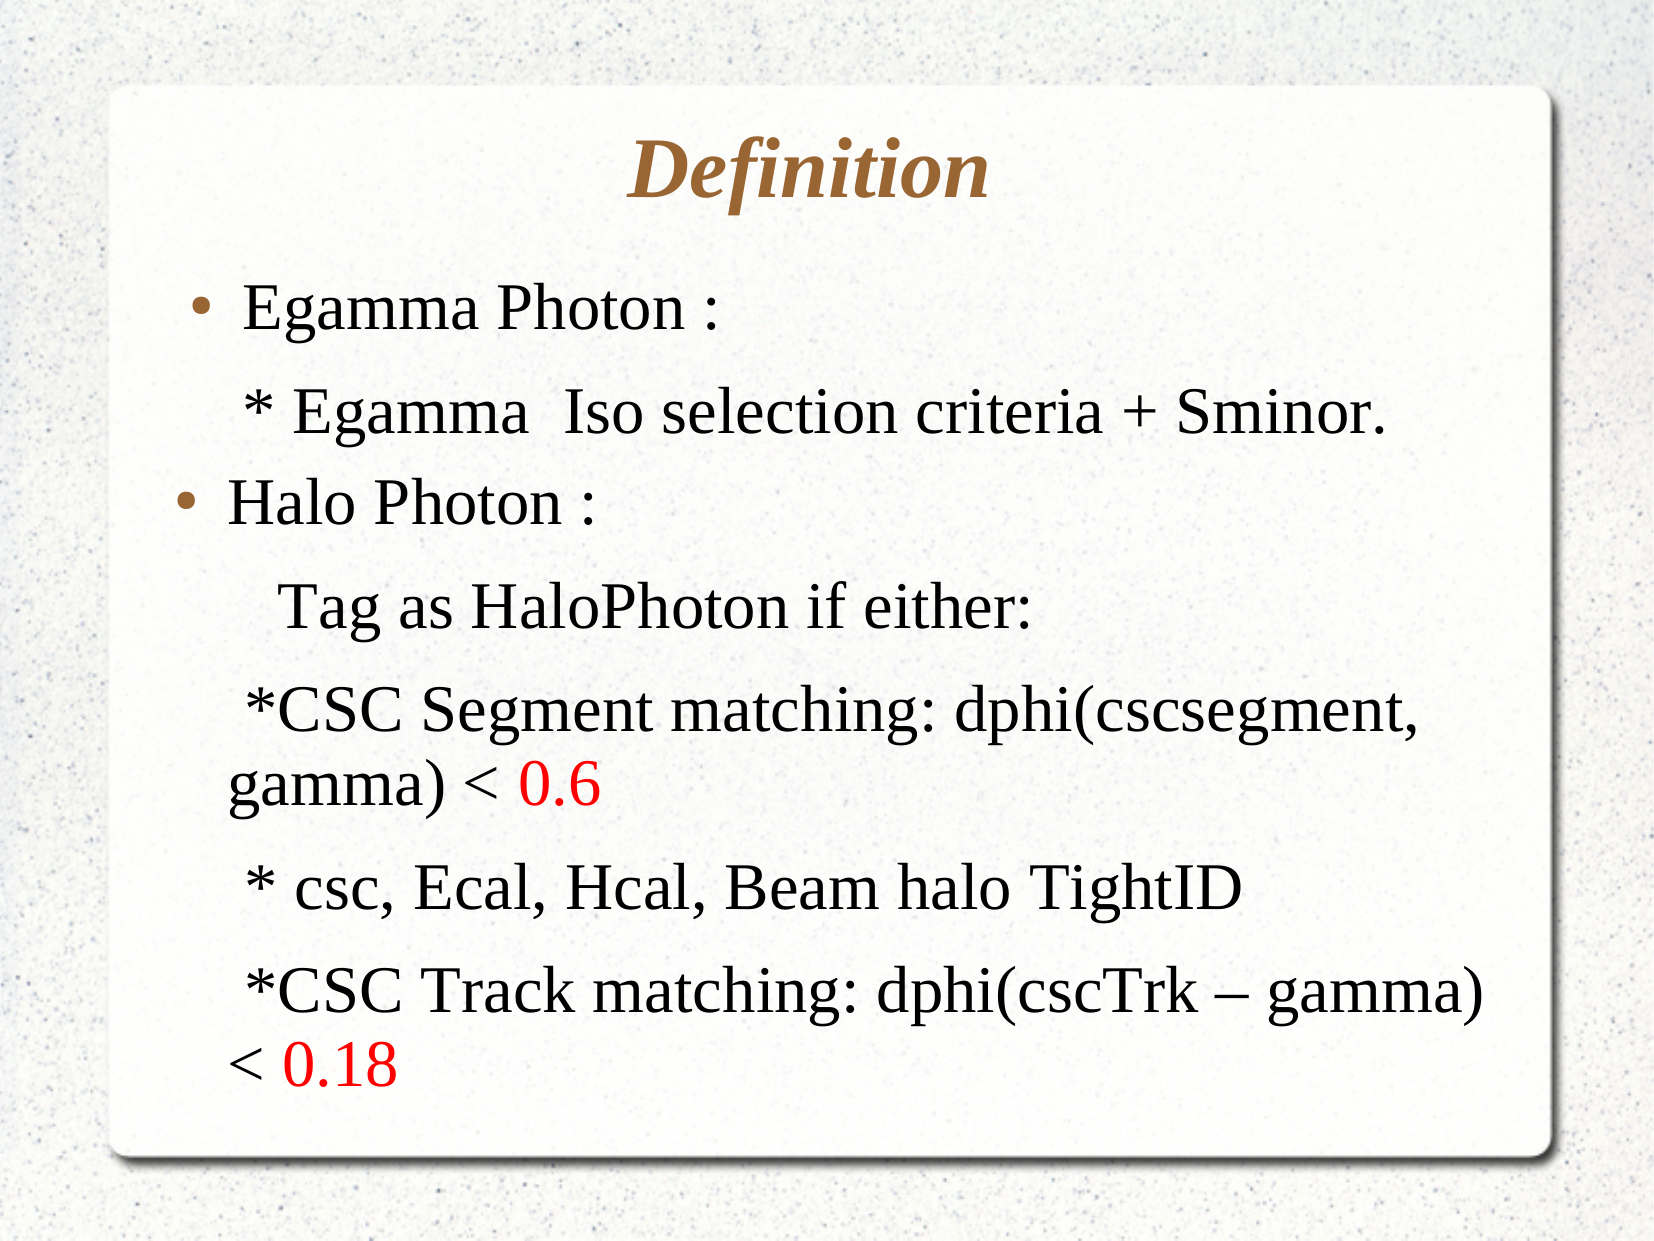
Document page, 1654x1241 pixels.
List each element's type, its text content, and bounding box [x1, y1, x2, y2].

picture [0, 0, 1654, 1241]
list Halo Photon : Tag as HaloPhoton if either: *CSC Segment matching: dphi(cscsegment, gamma) < 0.6 * csc, Ecal, Hcal, Beam halo TightID *CSC Track matching: dphi(cscTrk – gamma) < 0.18 [156, 465, 1516, 1102]
list Egamma Photon : * Egamma Iso selection criteria + Sminor. [171, 270, 1531, 481]
title Definition [360, 96, 1261, 241]
